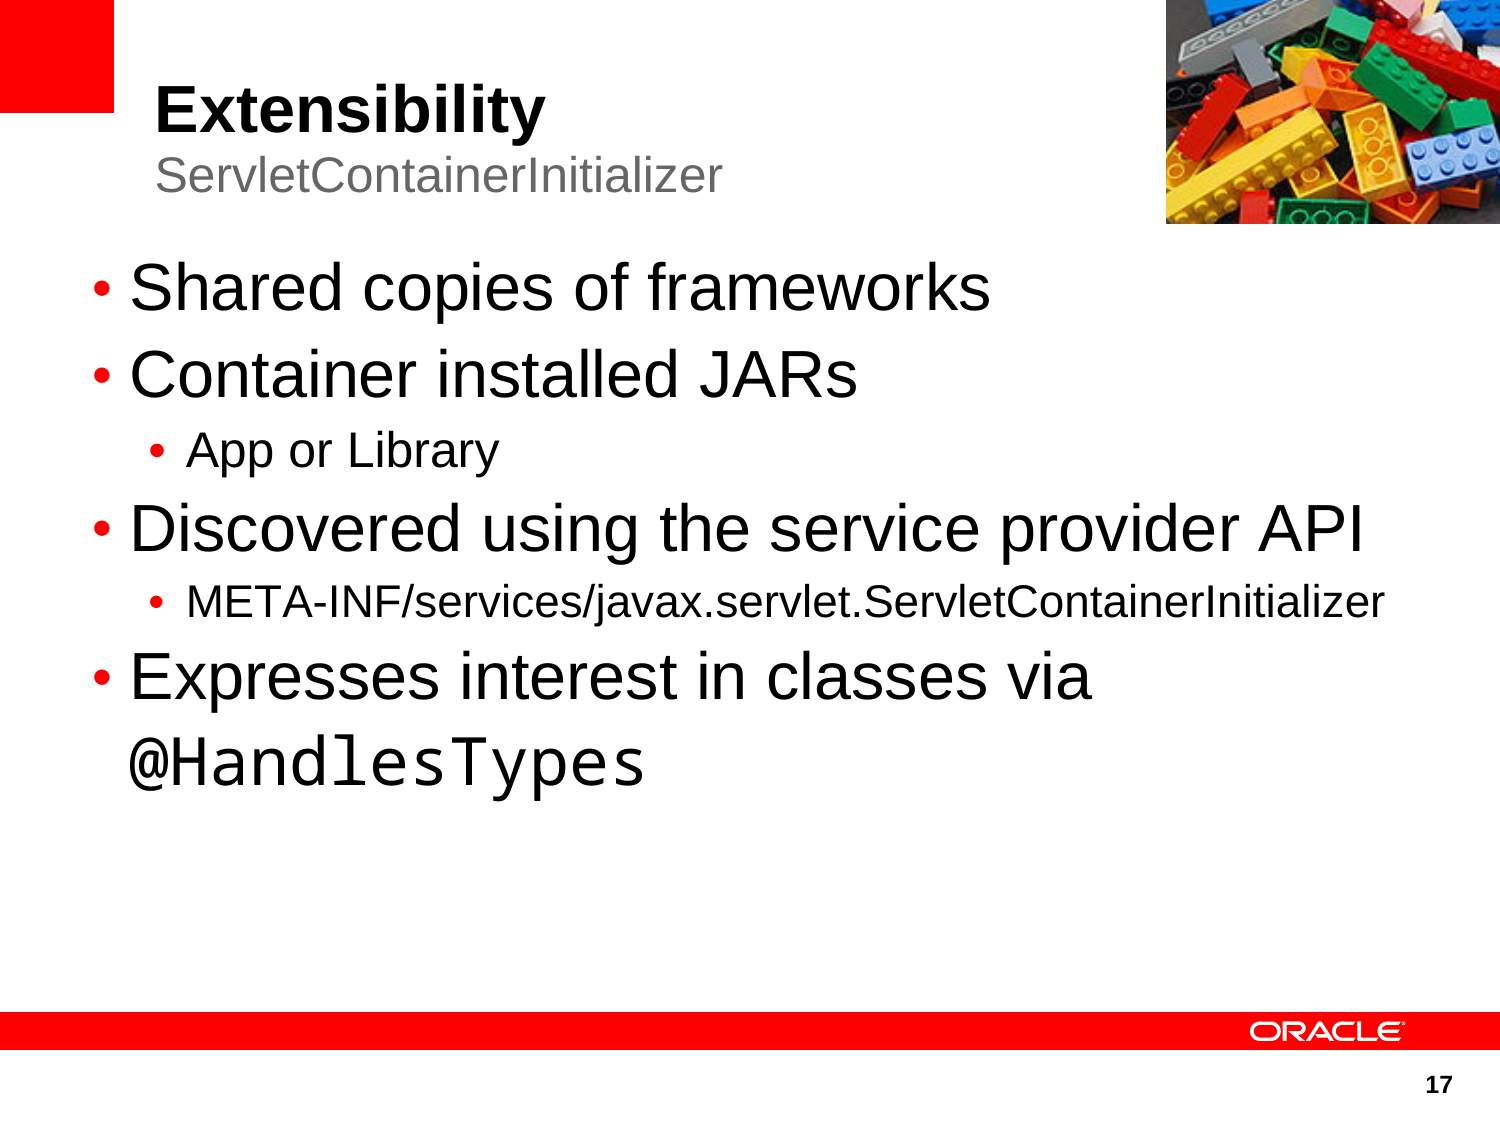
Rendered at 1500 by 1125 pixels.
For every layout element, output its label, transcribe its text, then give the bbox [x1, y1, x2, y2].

picture [0, 0, 114, 113]
title Extensibility ServletContainerInitializer [139, 64, 1166, 211]
list Shared copies of frameworks Container installed JARs App or Library Discovered using the service provider API META-INF/services/javax.servlet.ServletContainerInitializer Expresses interest in classes via @HandlesTypes [92, 250, 1463, 963]
picture [1166, 0, 1500, 224]
picture [0, 1012, 1500, 1050]
